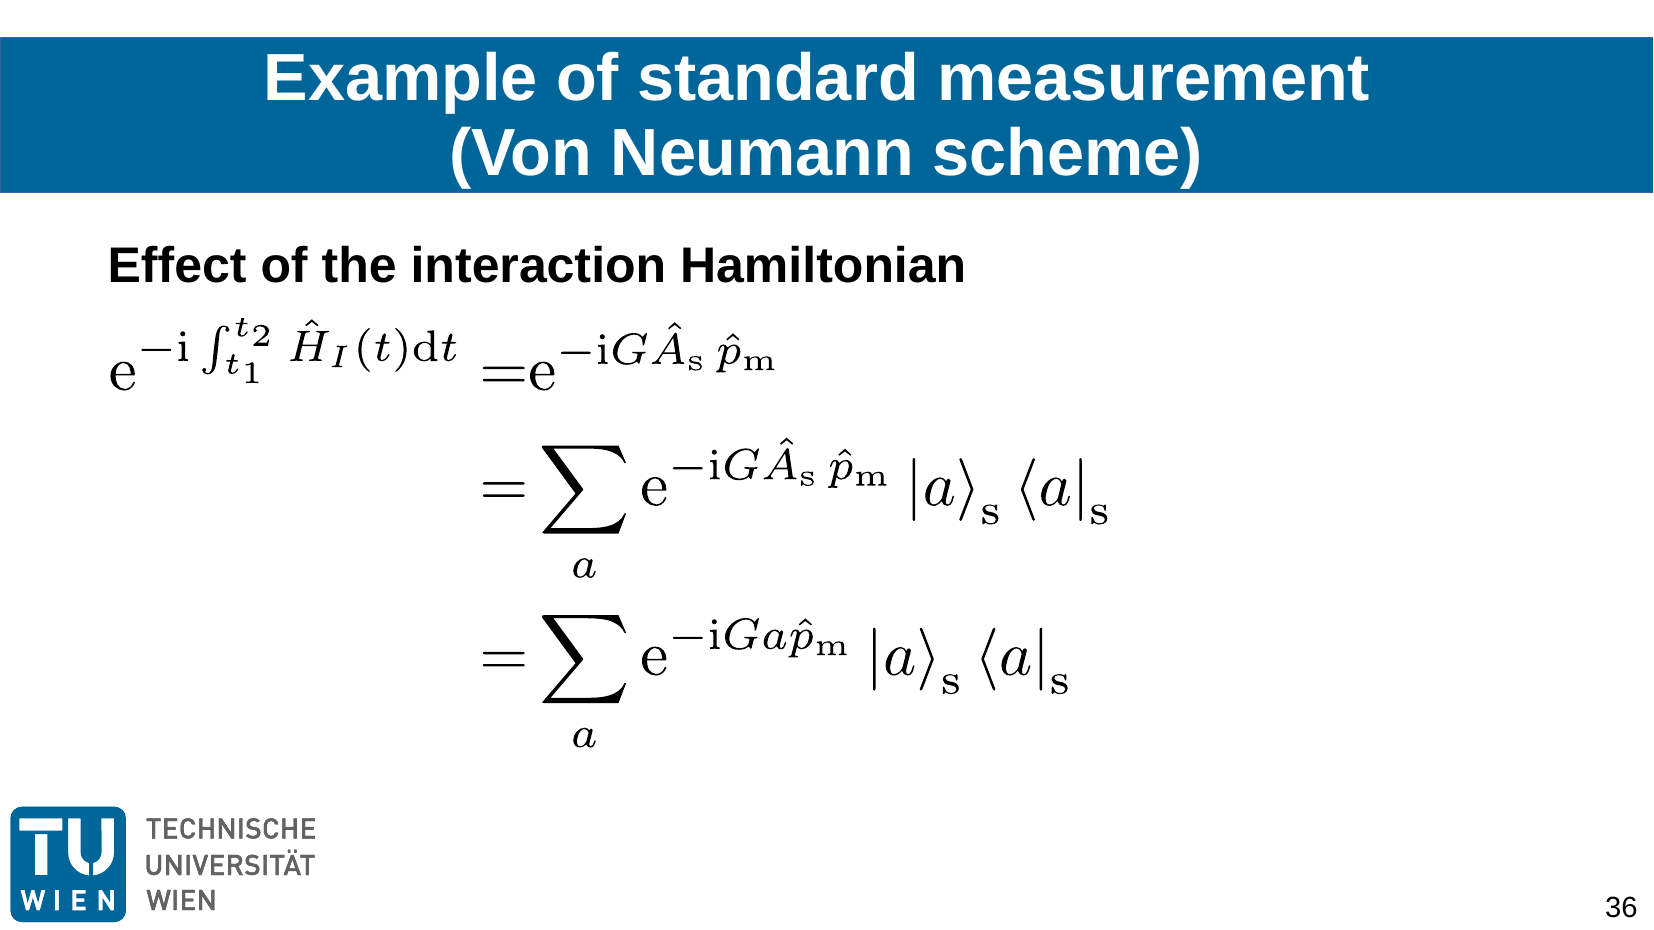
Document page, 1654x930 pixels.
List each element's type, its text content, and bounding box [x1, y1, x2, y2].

title Example of standard measurement (Von Neumann scheme) [0, 37, 1653, 193]
picture [98, 318, 1302, 780]
list Effect of the interaction Hamiltonian [107, 236, 1186, 311]
